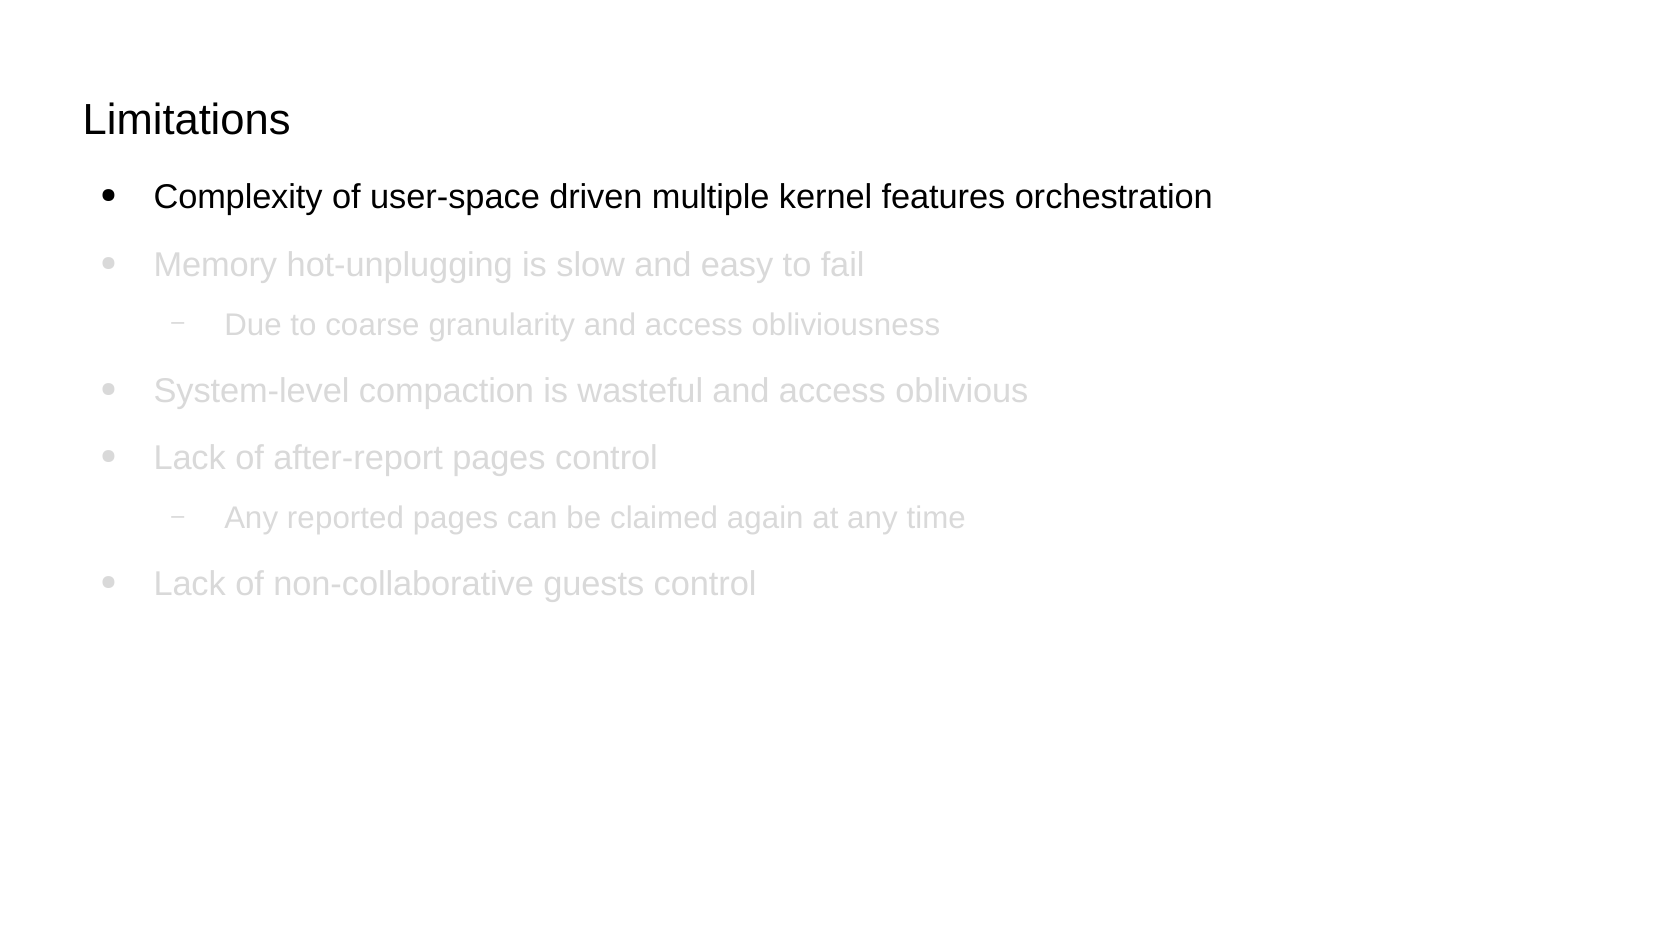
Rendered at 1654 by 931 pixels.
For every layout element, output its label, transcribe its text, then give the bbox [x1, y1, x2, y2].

list Complexity of user-space driven multiple kernel features orchestration Memory hot-unplugging is slow and easy to fail Due to coarse granularity and access obliviousness System-level compaction is wasteful and access oblivious Lack of after-report pages control Any reported pages can be claimed again at any time Lack of non-collaborative guests control [82, 177, 1571, 833]
text_box [75, 240, 1486, 631]
title Limitations [82, 81, 1571, 157]
